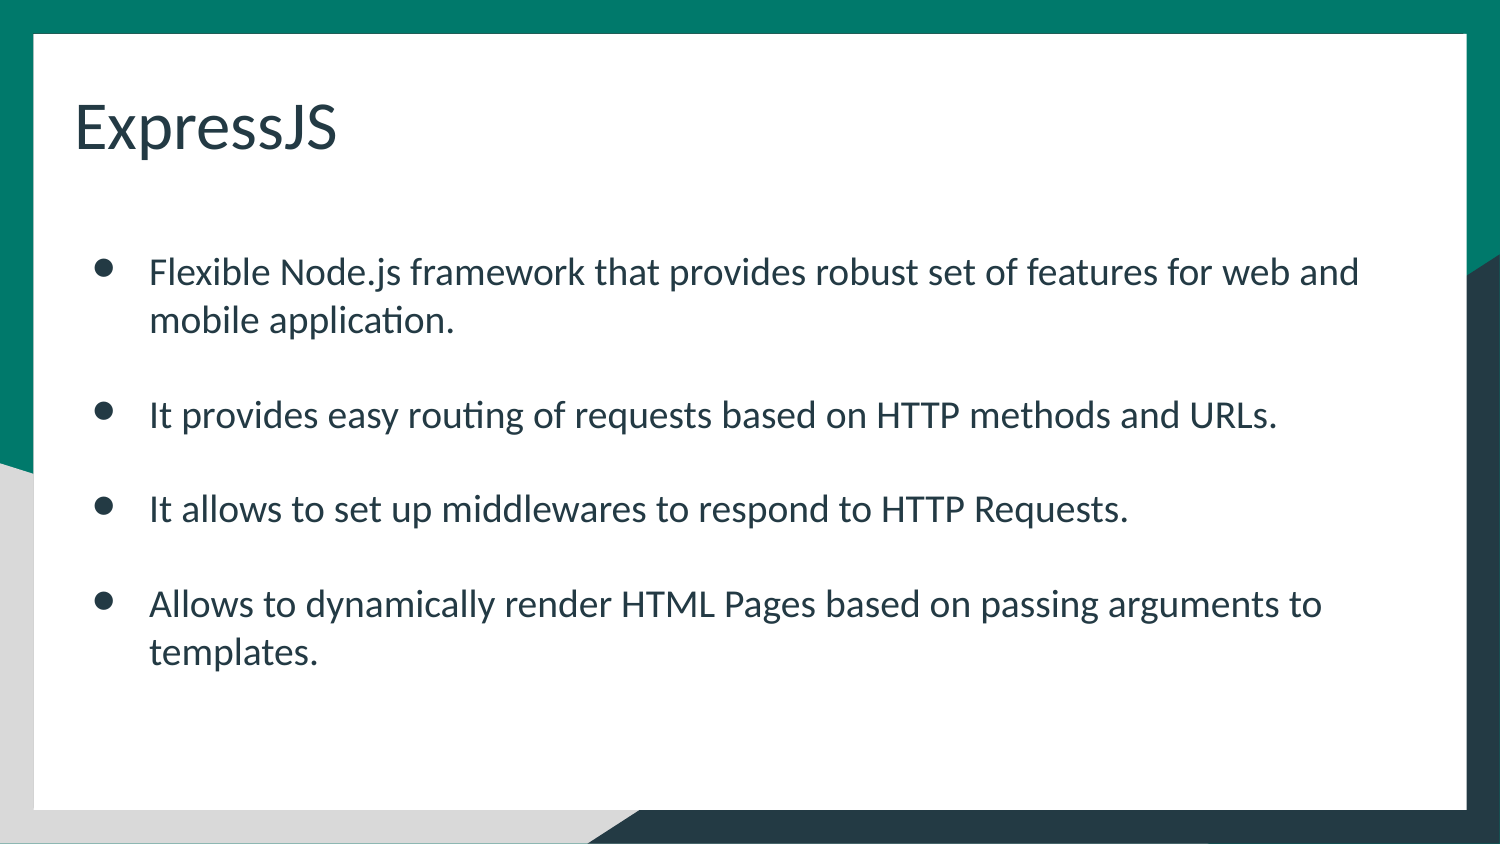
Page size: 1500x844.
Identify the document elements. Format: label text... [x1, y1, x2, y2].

text_box ExpressJS Flexible Node.js framework that provides robust set of features for web and mobile application. It provides easy routing of requests based on HTTP methods and URLs. It allows to set up middlewares to respond to HTTP Requests. Allows to dynamically render HTML Pages based on passing arguments to templates. [59, 66, 1445, 783]
